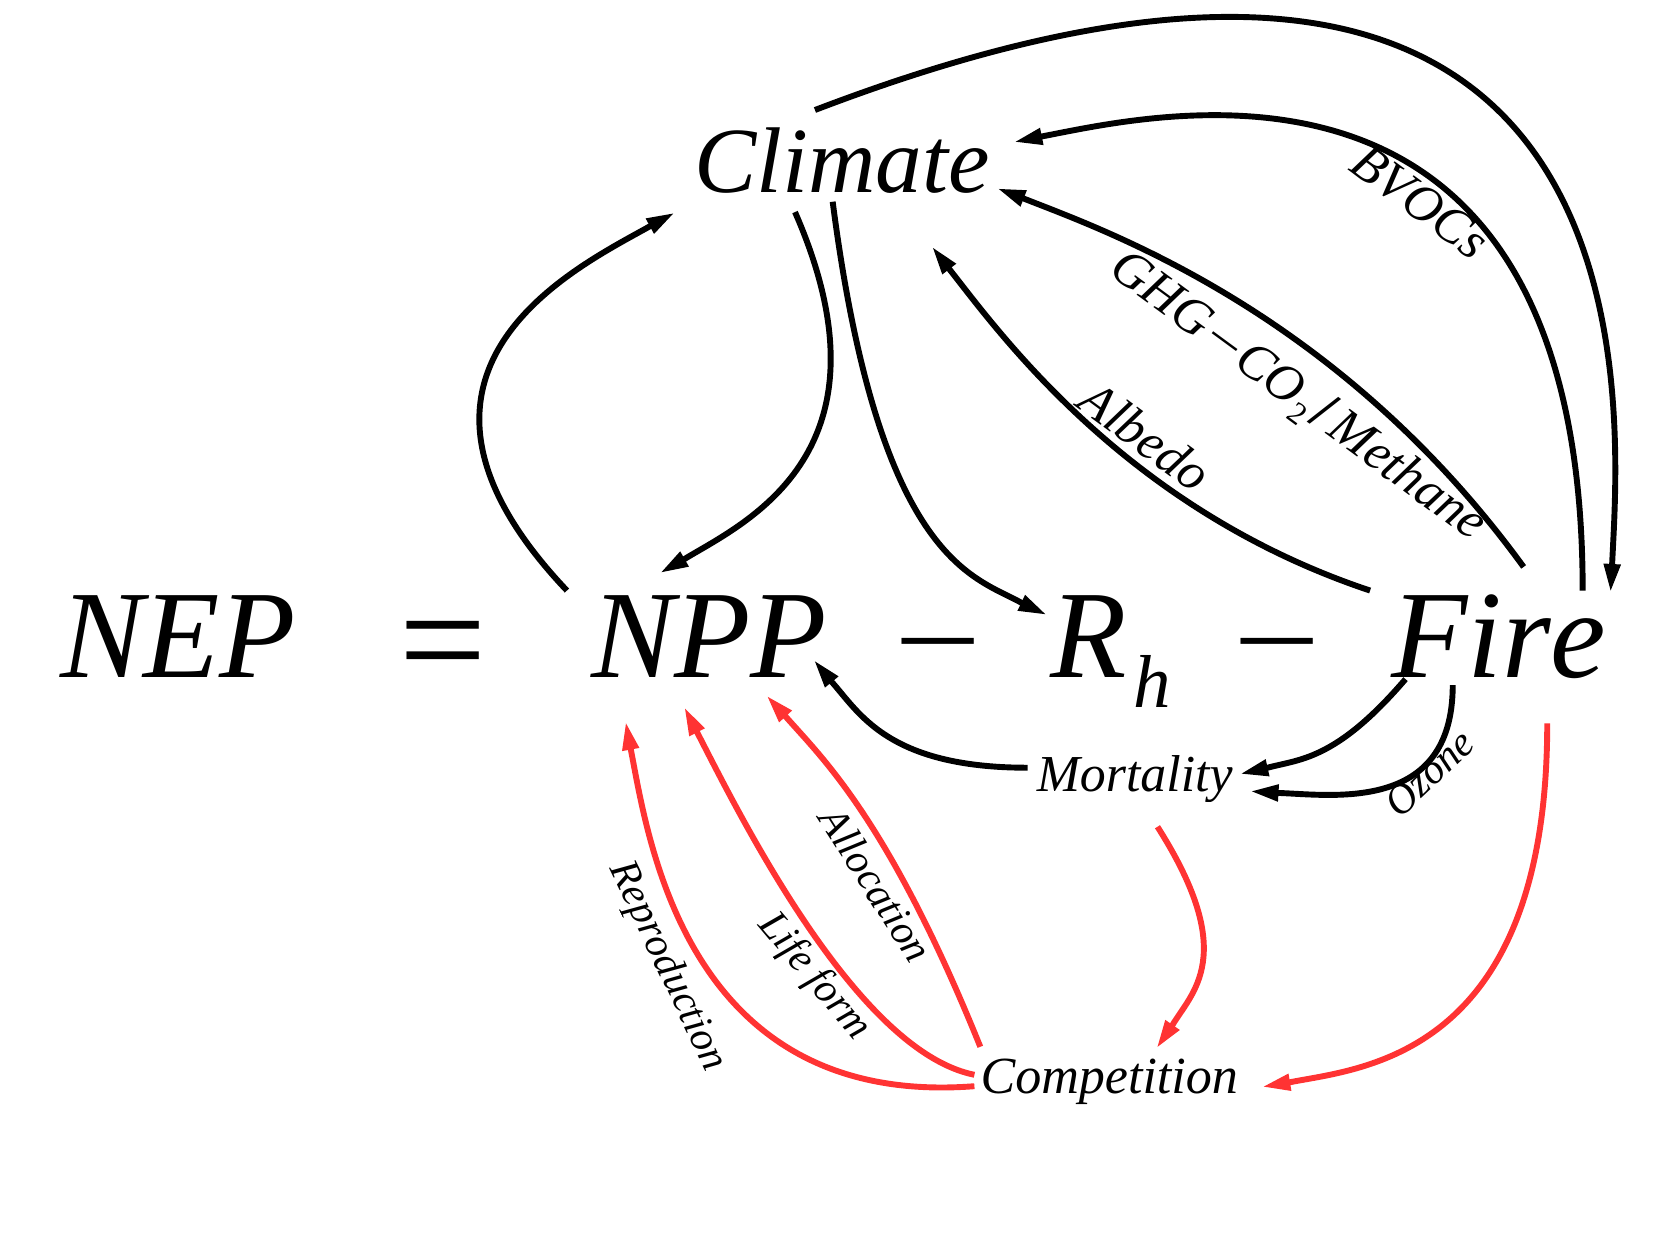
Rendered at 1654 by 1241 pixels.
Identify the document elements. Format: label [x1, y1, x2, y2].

chart [1060, 362, 1229, 507]
chart [1334, 126, 1507, 275]
chart [745, 895, 888, 1052]
chart [597, 845, 744, 1085]
chart [1027, 744, 1242, 802]
chart [688, 110, 999, 214]
chart [804, 789, 946, 976]
chart [47, 566, 1617, 830]
chart [974, 1046, 1245, 1105]
chart [1091, 232, 1506, 562]
chart [1382, 726, 1444, 785]
